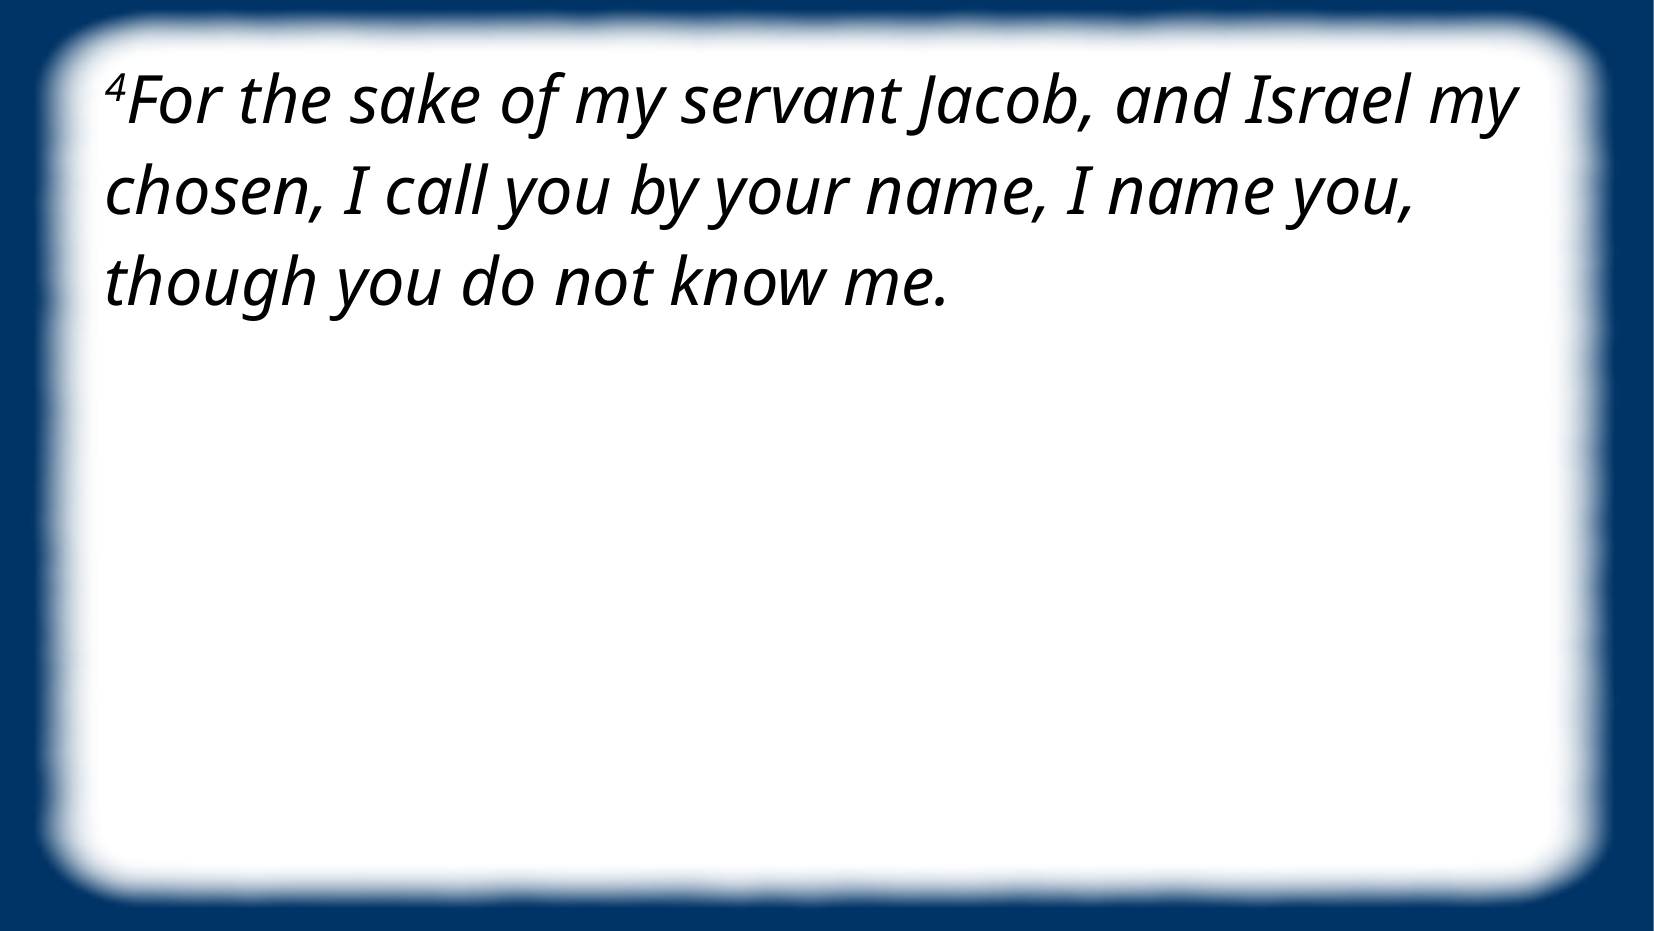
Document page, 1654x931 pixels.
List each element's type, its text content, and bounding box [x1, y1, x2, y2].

text_box 4For the sake of my servant Jacob, and Israel my chosen, I call you by your name, I name you, though you do not know me. [90, 45, 1561, 346]
picture [0, 0, 1654, 931]
